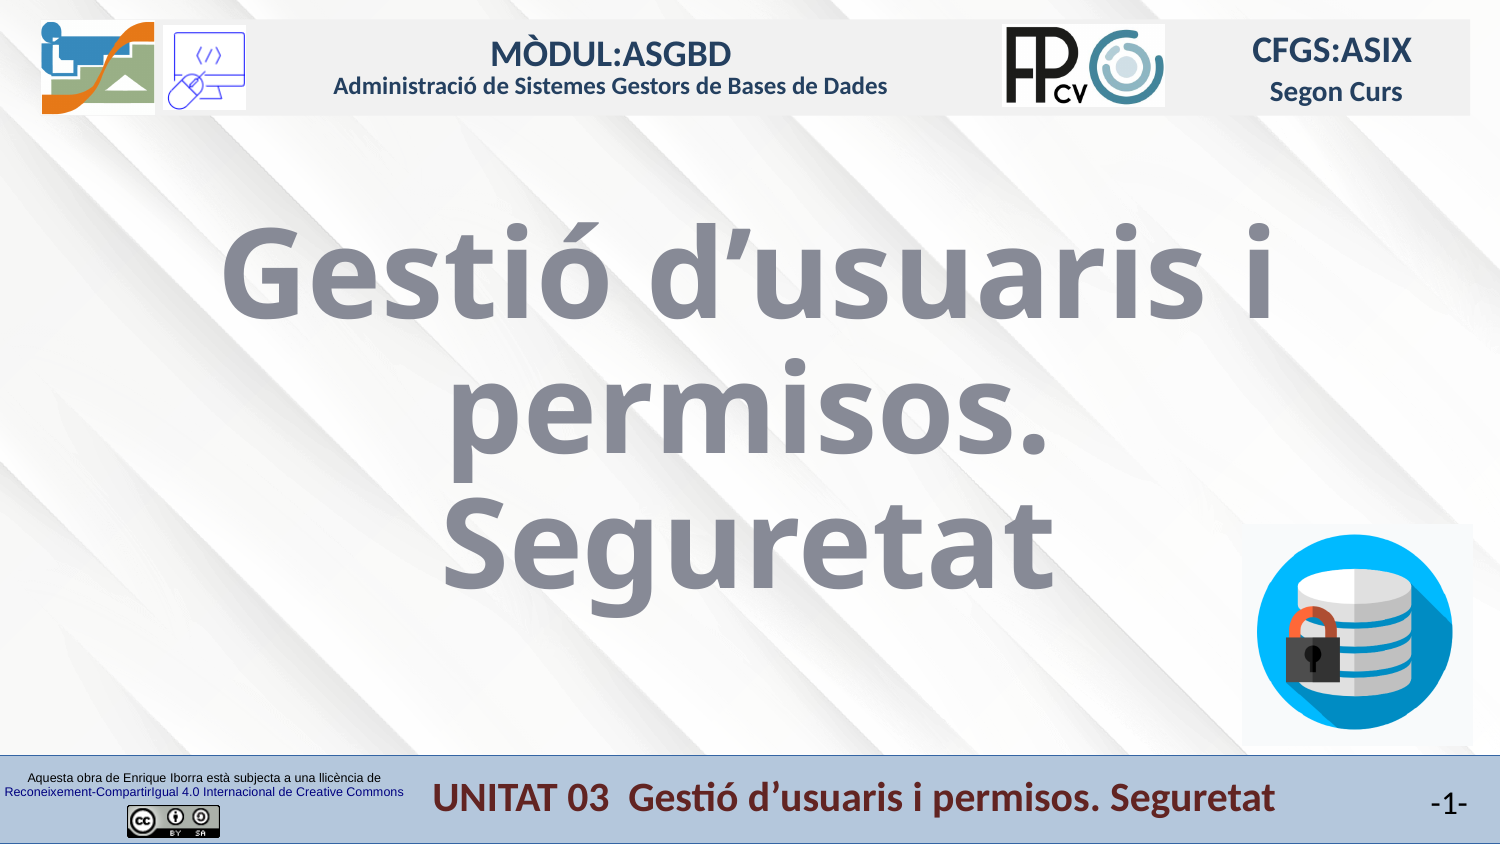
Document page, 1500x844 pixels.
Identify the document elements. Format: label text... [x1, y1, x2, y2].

picture [0, 0, 1500, 755]
title Gestió d’usuaris i permisos. Seguretat [138, 206, 1359, 621]
text_box Aquesta obra de Enrique Iborra està subjecta a una llicència deReconeixement-CompartirIgual 4.0 Internacional de Creative Commons [0, 764, 420, 817]
picture [127, 805, 220, 838]
